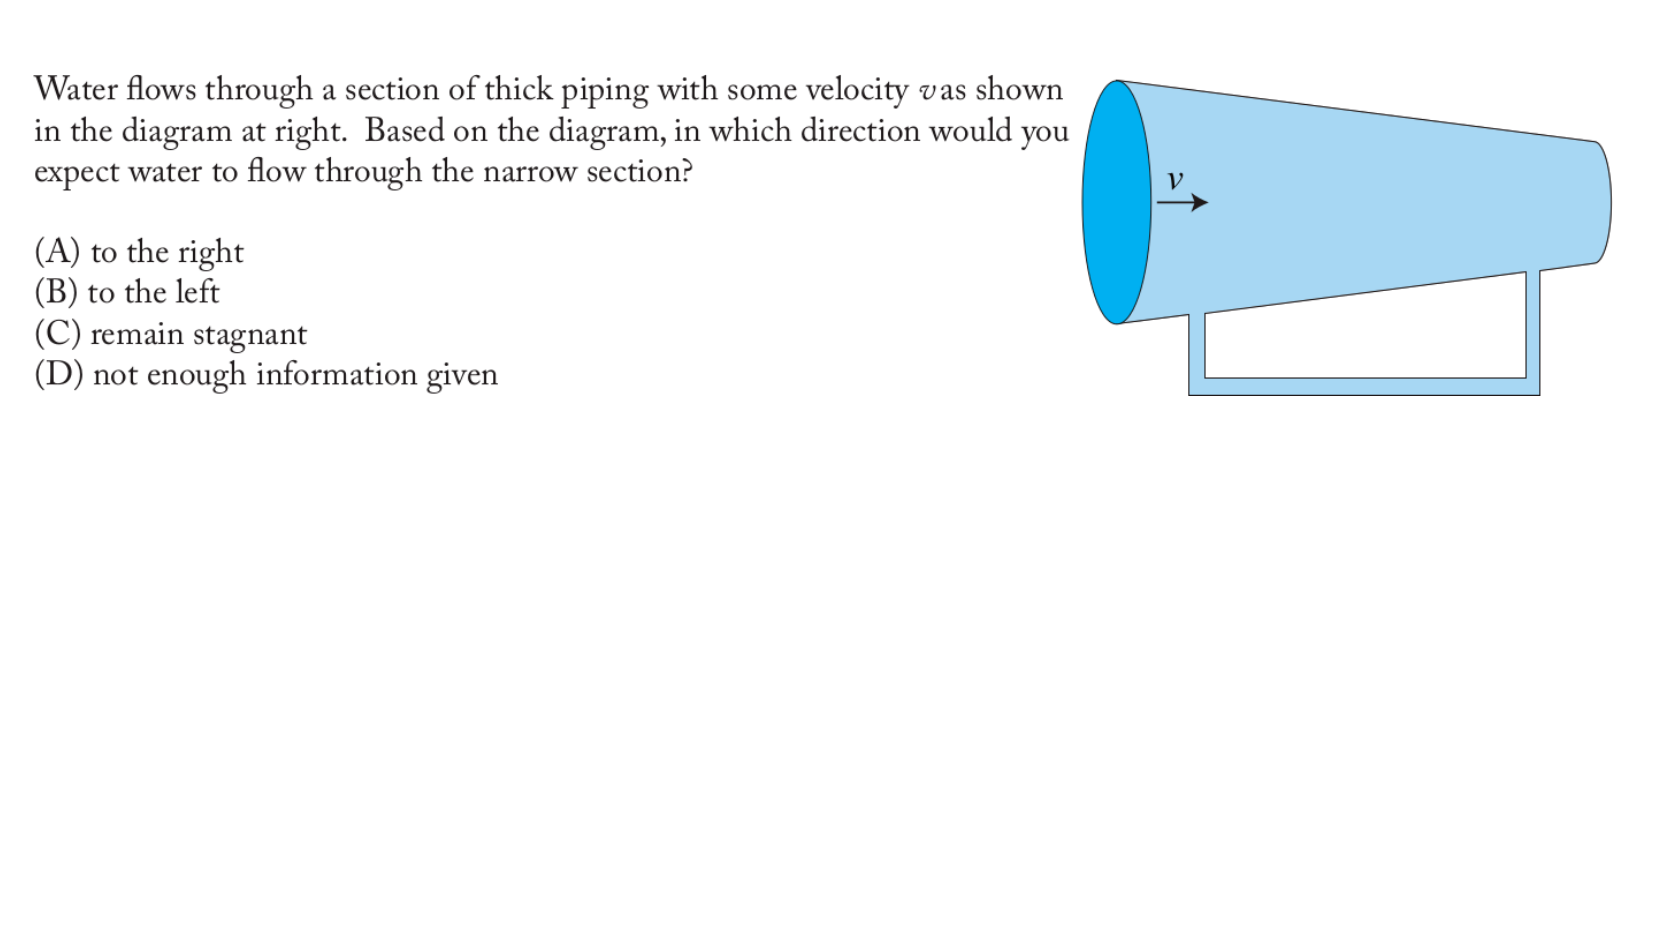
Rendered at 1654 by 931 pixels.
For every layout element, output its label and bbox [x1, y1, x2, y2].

picture [33, 74, 1613, 396]
